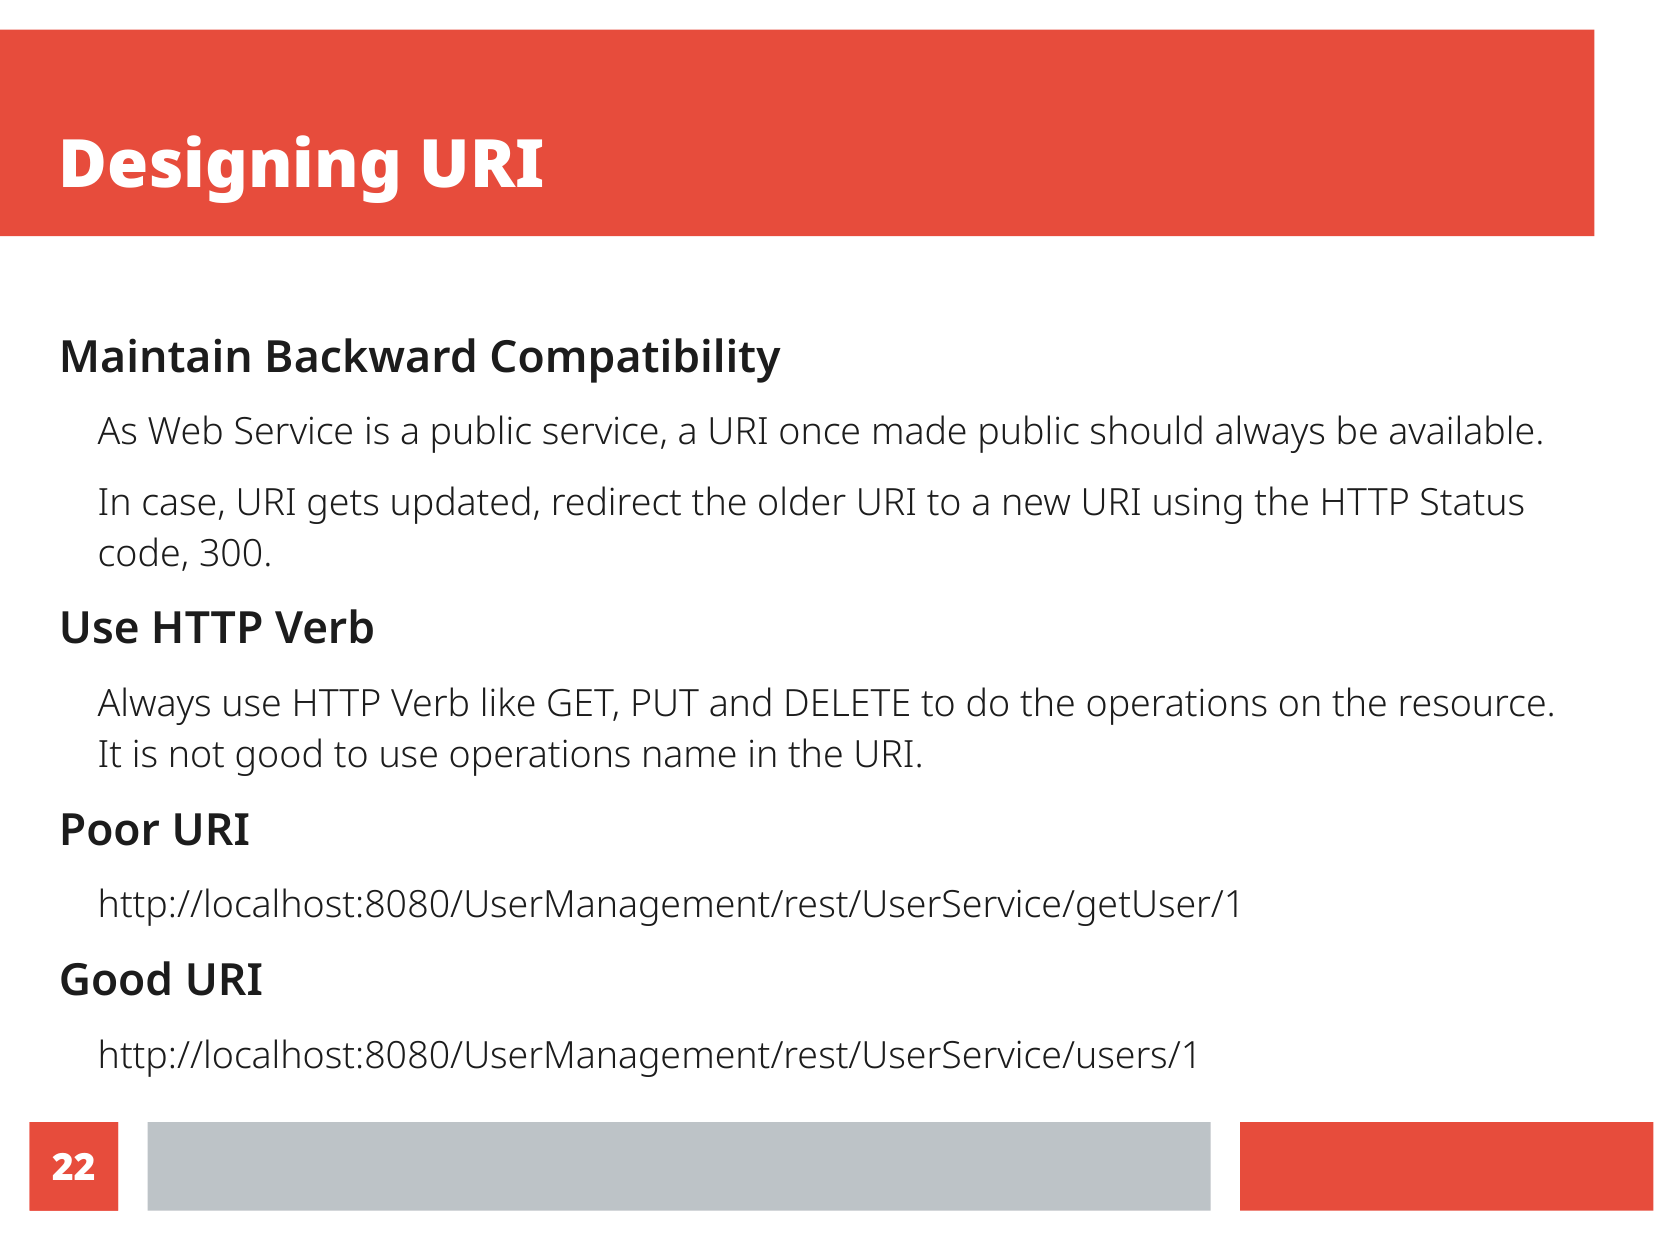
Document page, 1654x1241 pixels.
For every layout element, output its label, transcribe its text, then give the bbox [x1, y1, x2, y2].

title Designing URI [59, 59, 1595, 207]
list Maintain Backward Compatibility As Web Service is a public service, a URI once made public should always be available. In case, URI gets updated, redirect the older URI to a new URI using the HTTP Status code, 300. Use HTTP Verb Always use HTTP Verb like GET, PUT and DELETE to do the operations on the resource. It is not good to use operations name in the URI. Poor URI http://localhost:8080/UserManagement/rest/UserService/getUser/1 Good URI http://localhost:8080/UserManagement/rest/UserService/users/1 [59, 324, 1565, 1093]
